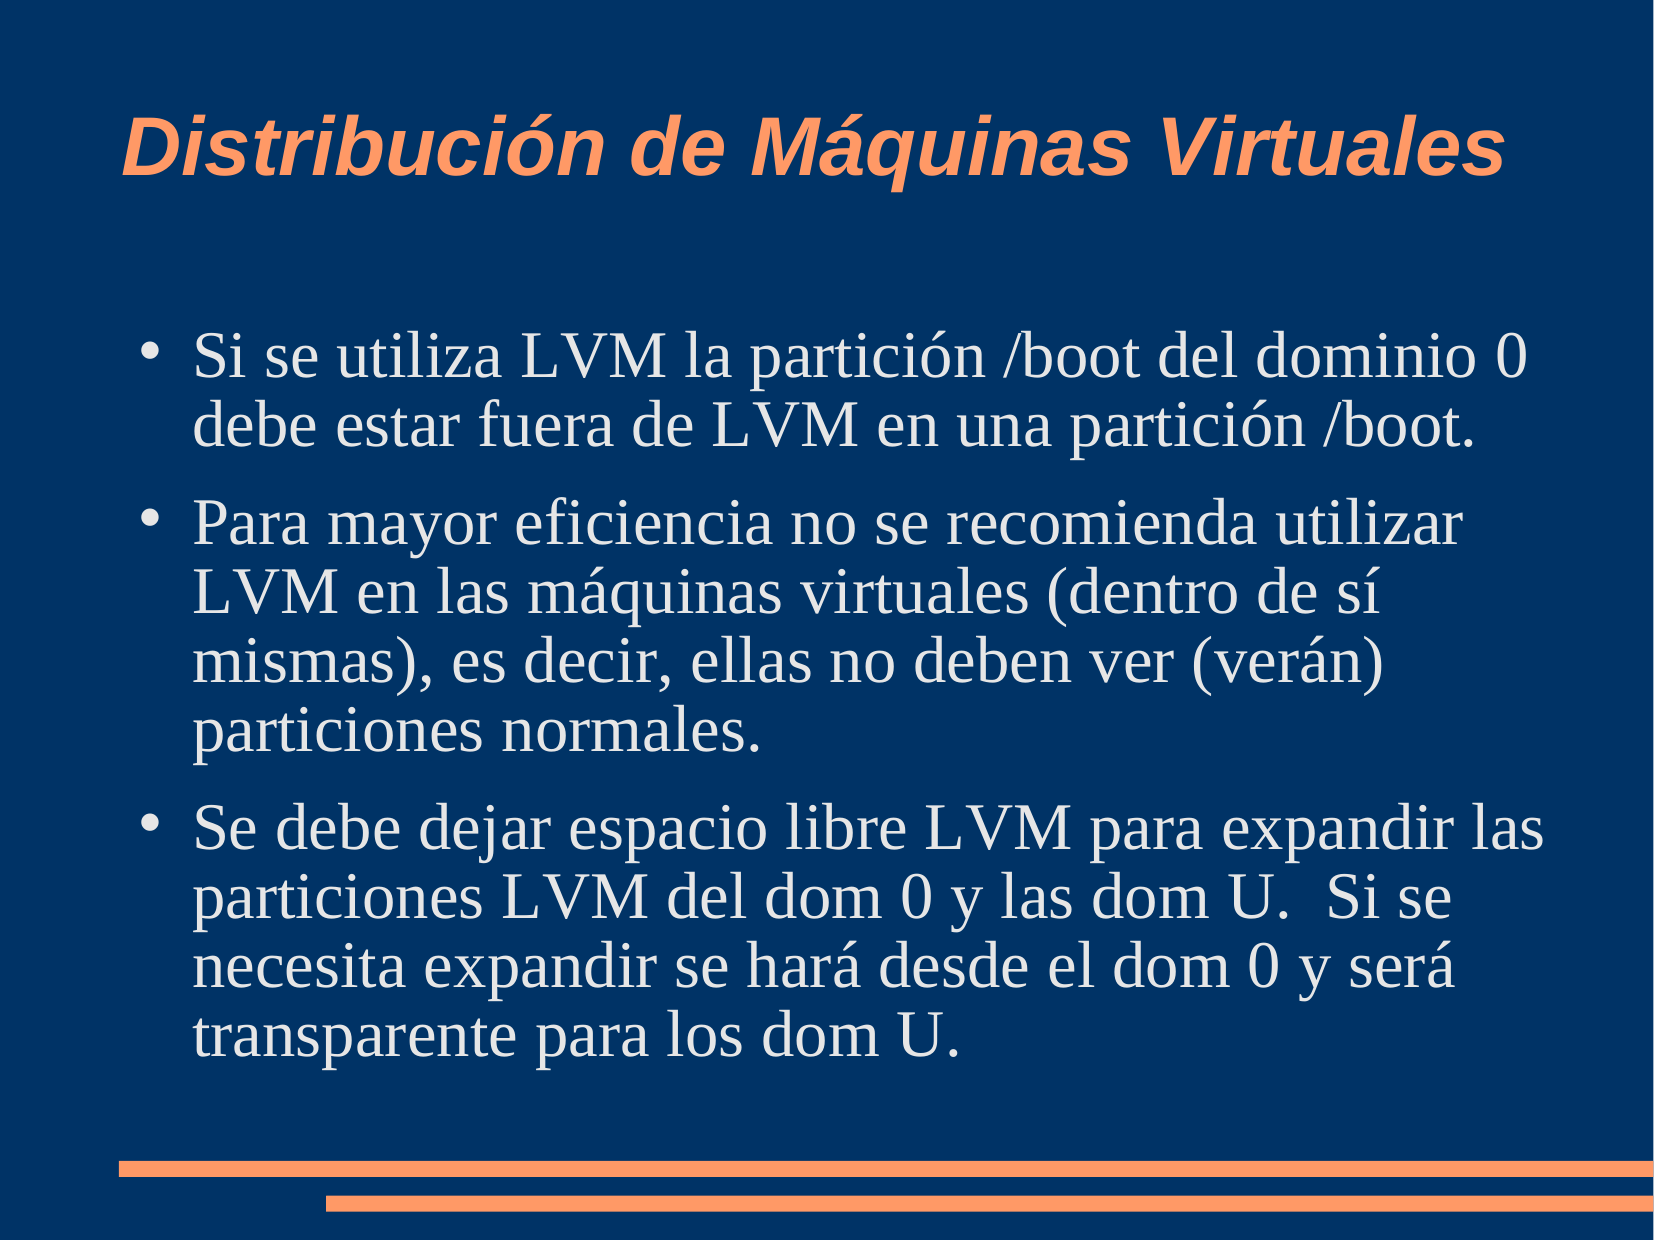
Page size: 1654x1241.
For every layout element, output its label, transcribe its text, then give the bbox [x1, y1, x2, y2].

list Si se utiliza LVM la partición /boot del dominio 0 debe estar fuera de LVM en una partición /boot. Para mayor eficiencia no se recomienda utilizar LVM en las máquinas virtuales (dentro de sí mismas), es decir, ellas no deben ver (verán) particiones normales. Se debe dejar espacio libre LVM para expandir las particiones LVM del dom 0 y las dom U. Si se necesita expandir se hará desde el dom 0 y será transparente para los dom U. [121, 322, 1561, 1122]
title Distribución de Máquinas Virtuales [121, 46, 1534, 254]
